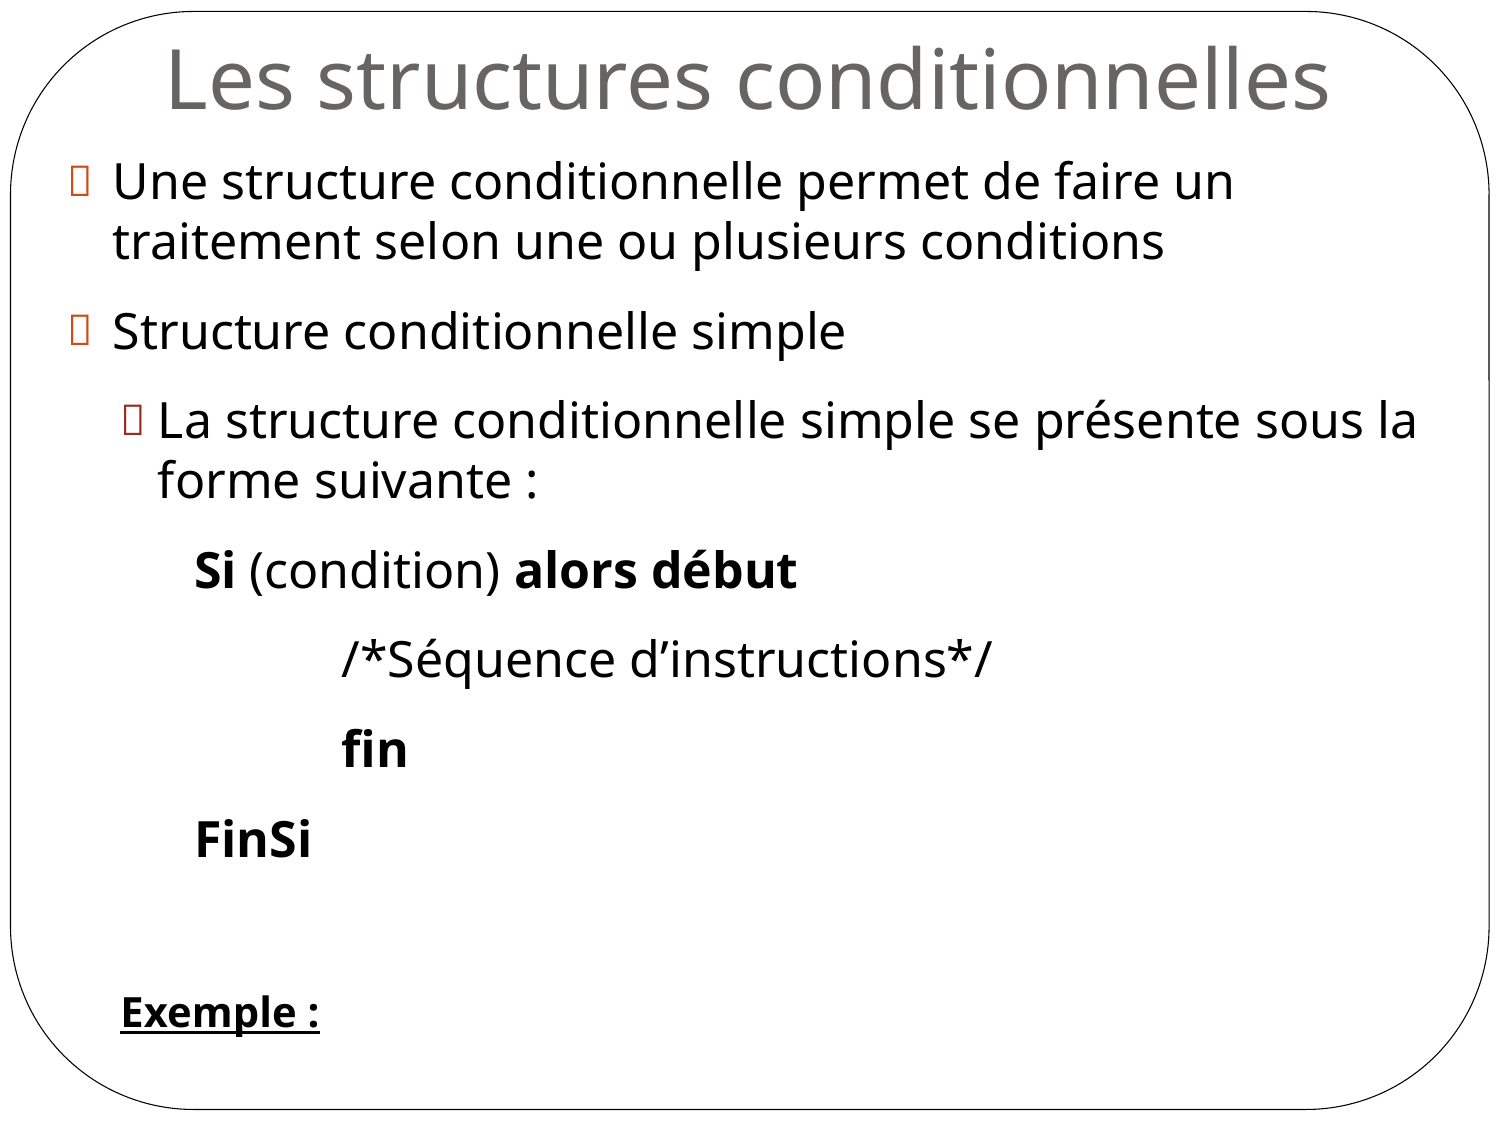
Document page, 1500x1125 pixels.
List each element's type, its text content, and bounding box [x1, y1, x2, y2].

list Une structure conditionnelle permet de faire un traitement selon une ou plusieurs conditions Structure conditionnelle simple La structure conditionnelle simple se présente sous la forme suivante : Si (condition) alors début /*Séquence d’instructions*/ fin FinSi Exemple : variables a : booléen; b : entier; lire(b); a := b > 5; si (a) alors /* fonctionnera aussi avec : si (b>5) */ ecrire(’’la valeur de a est supérieure à 5’’); finsi [53, 142, 1447, 1080]
title Les structures conditionnelles [150, 19, 1425, 135]
